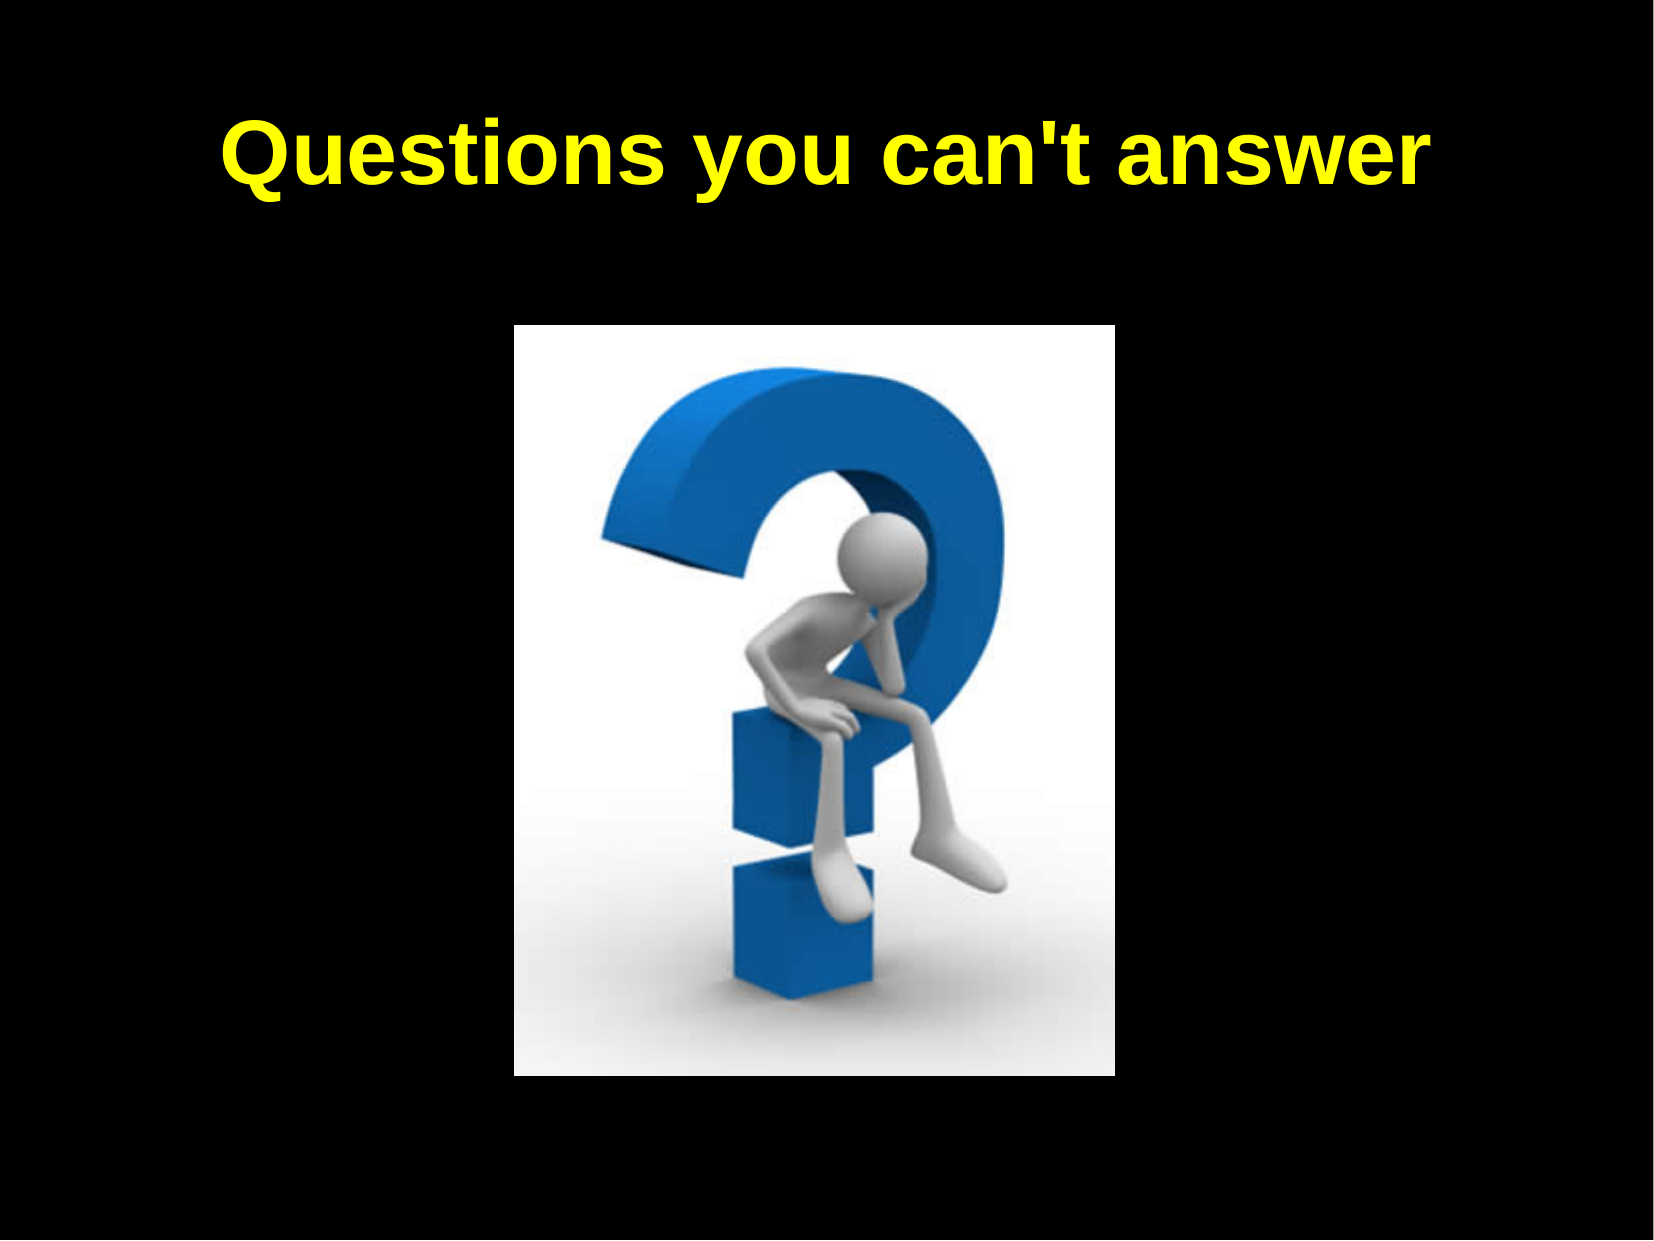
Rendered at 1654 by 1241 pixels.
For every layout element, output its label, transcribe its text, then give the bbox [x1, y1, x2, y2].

picture [514, 325, 1115, 1076]
title Questions you can't answer [82, 49, 1571, 257]
